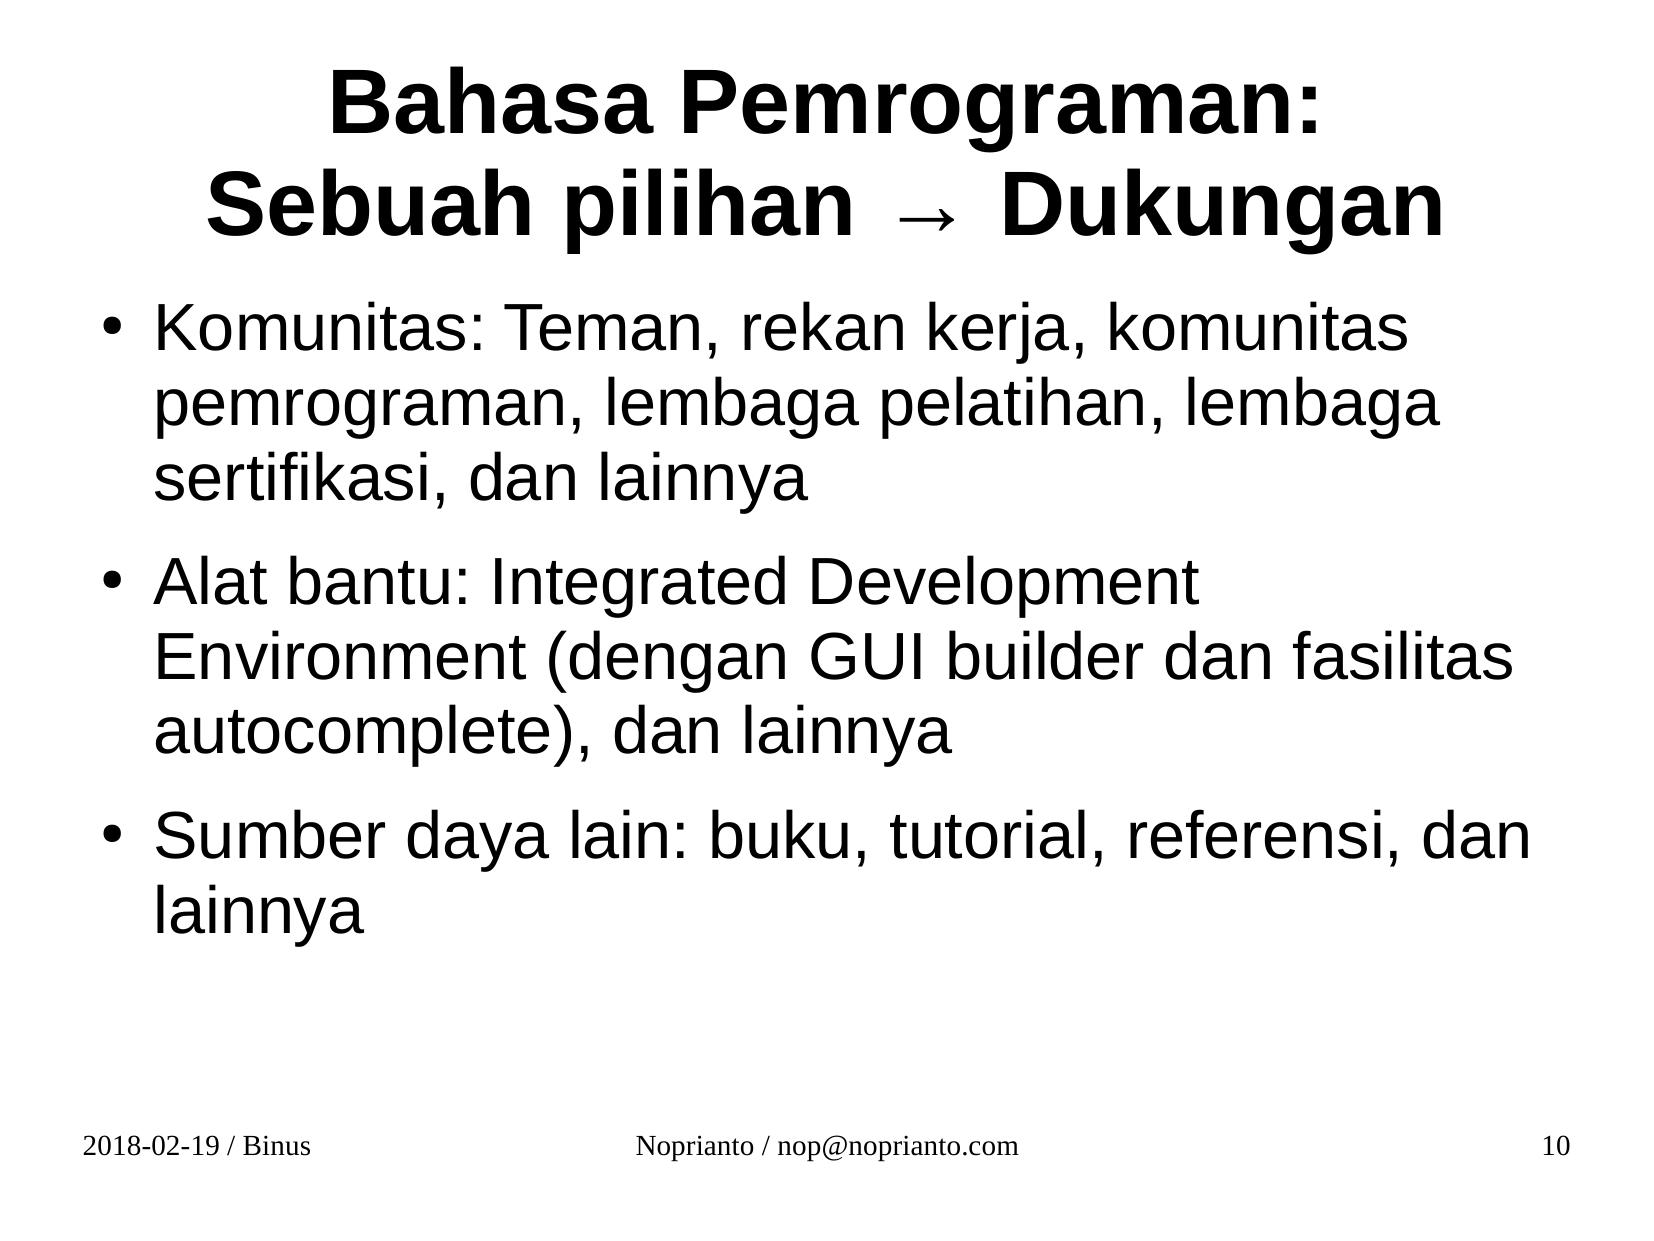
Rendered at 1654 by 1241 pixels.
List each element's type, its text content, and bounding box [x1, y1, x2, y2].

title Bahasa Pemrograman: Sebuah pilihan → Dukungan [82, 49, 1571, 257]
list Komunitas: Teman, rekan kerja, komunitas pemrograman, lembaga pelatihan, lembaga sertifikasi, dan lainnya Alat bantu: Integrated Development Environment (dengan GUI builder dan fasilitas autocomplete), dan lainnya Sumber daya lain: buku, tutorial, referensi, dan lainnya [82, 290, 1571, 1010]
